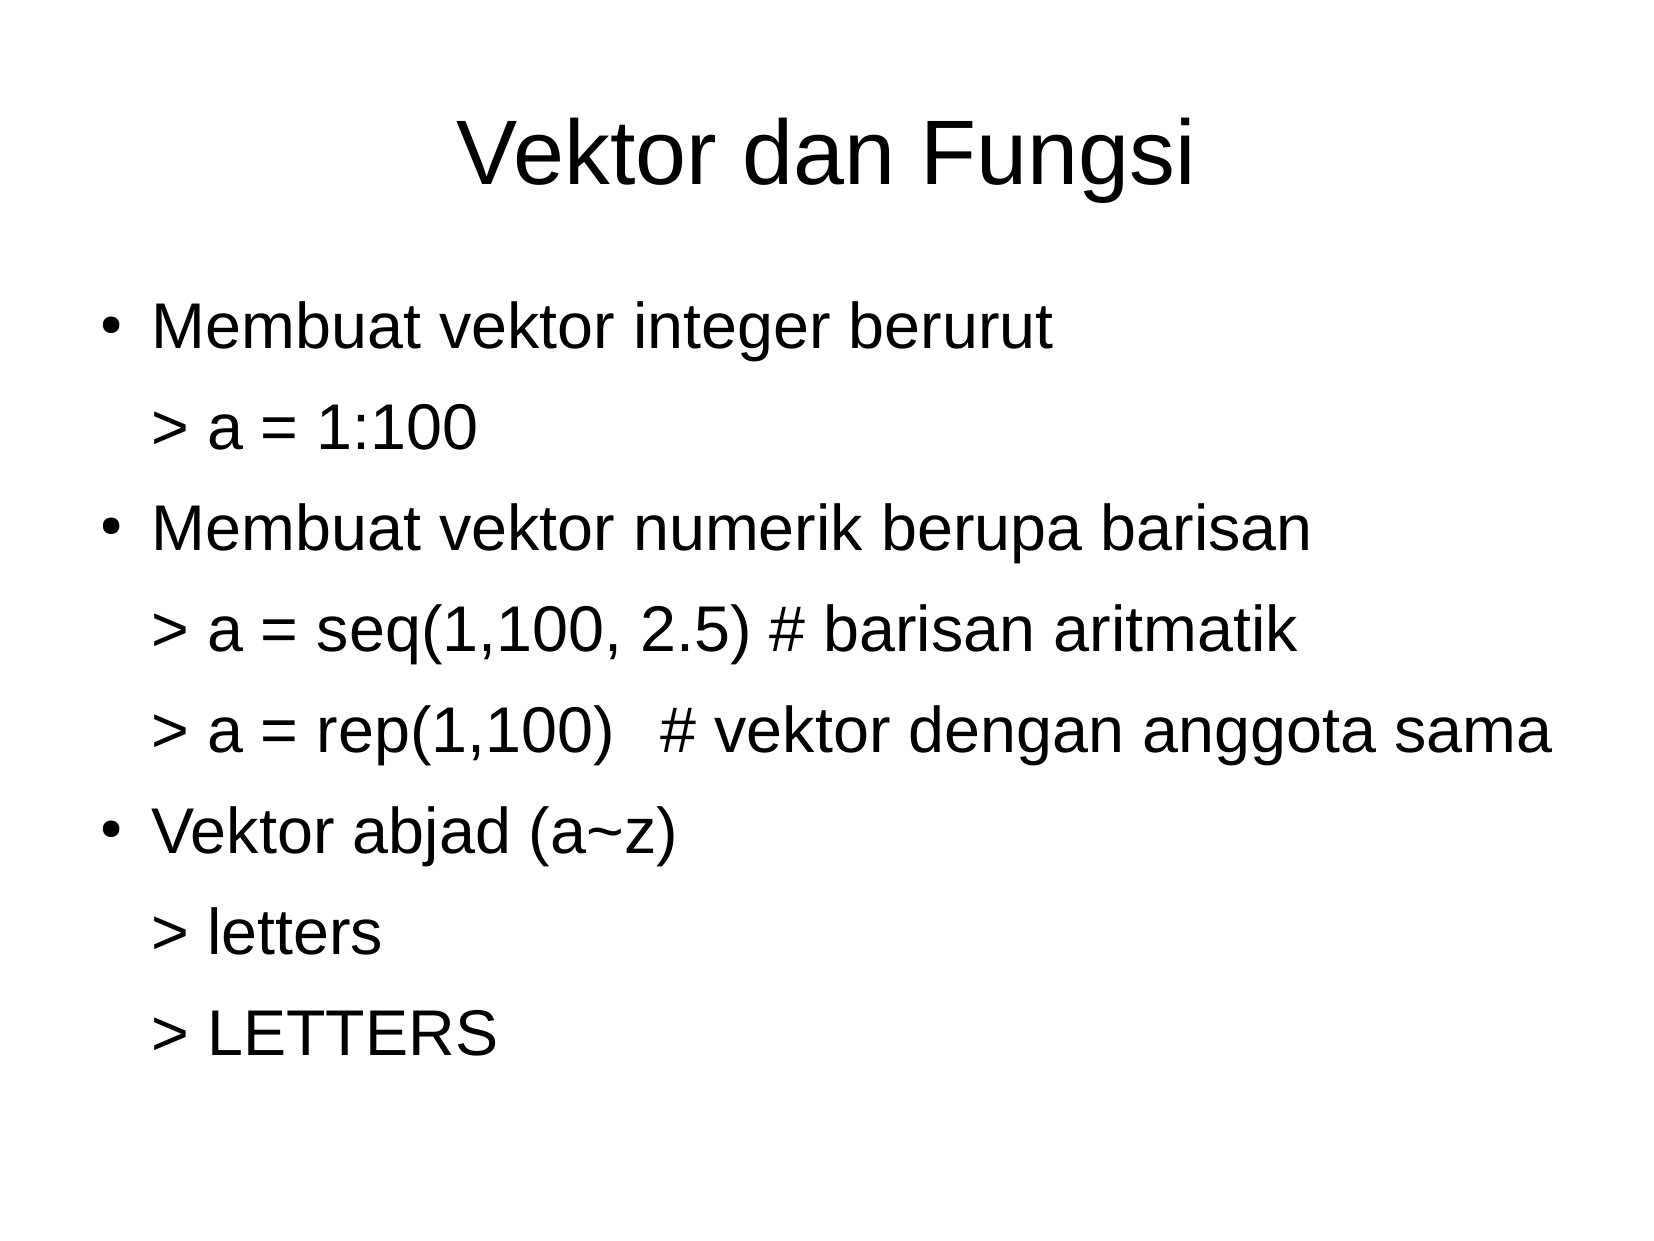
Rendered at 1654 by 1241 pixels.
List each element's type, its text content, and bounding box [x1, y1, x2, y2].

list Membuat vektor integer berurut > a = 1:100 Membuat vektor numerik berupa barisan > a = seq(1,100, 2.5) # barisan aritmatik > a = rep(1,100) # vektor dengan anggota sama Vektor abjad (a~z) > letters > LETTERS [82, 290, 1571, 1081]
title Vektor dan Fungsi [82, 49, 1571, 257]
